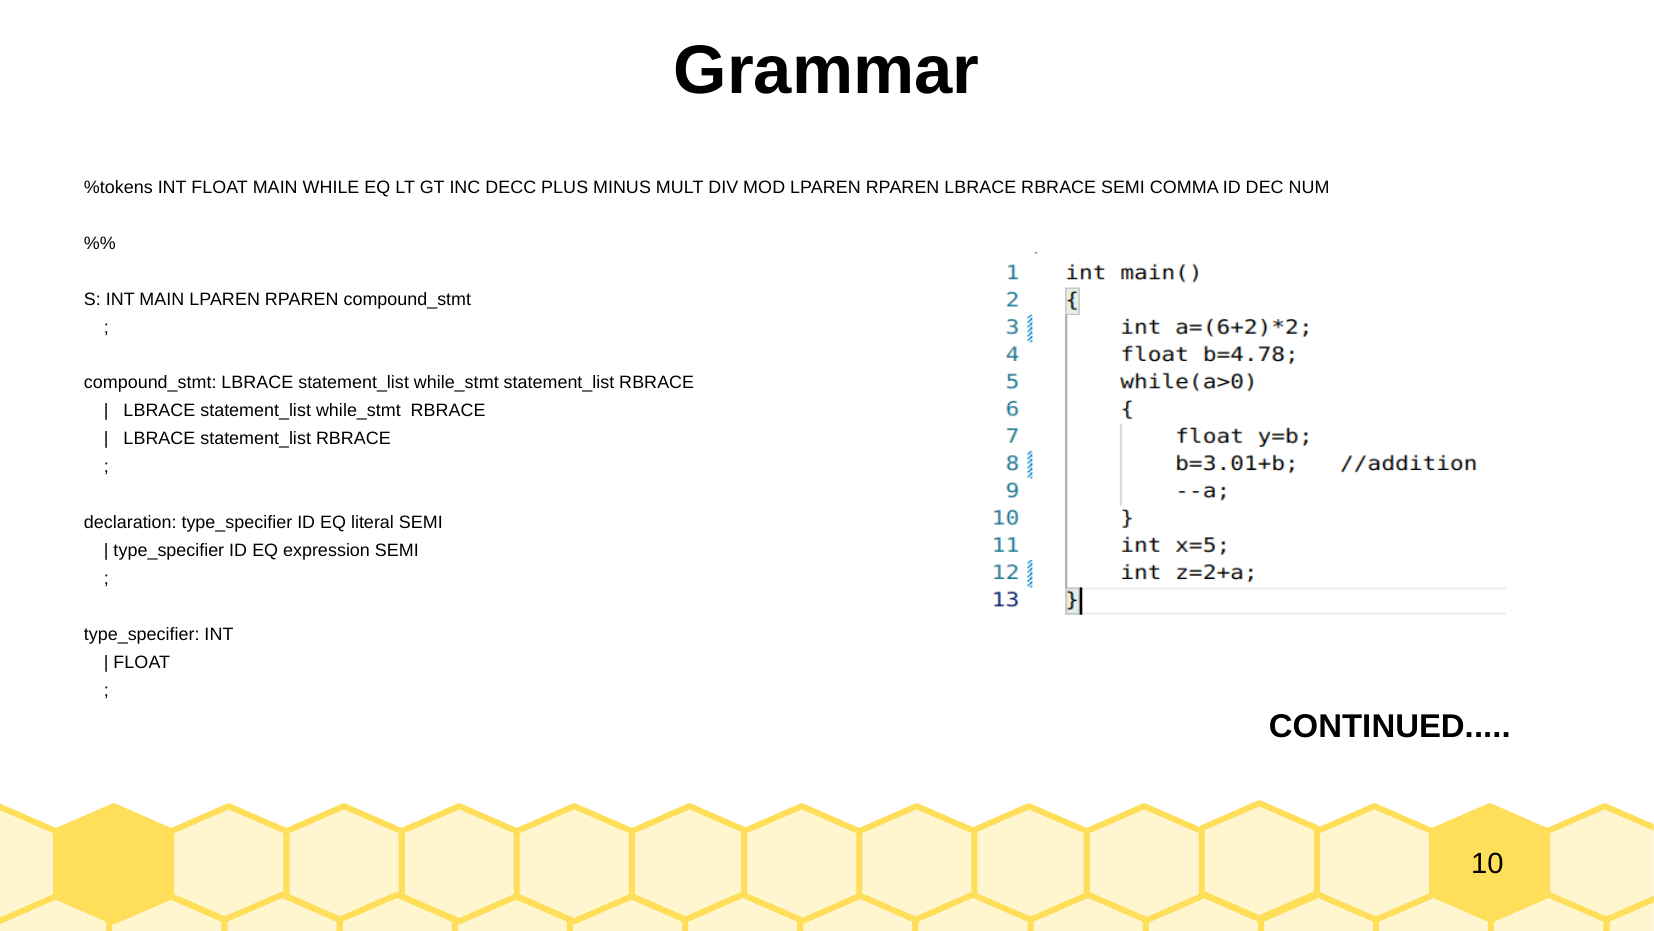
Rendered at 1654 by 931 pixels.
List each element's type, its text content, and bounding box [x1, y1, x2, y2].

picture [974, 252, 1506, 621]
list %tokens INT FLOAT MAIN WHILE EQ LT GT INC DECC PLUS MINUS MULT DIV MOD LPAREN RPAREN LBRACE RBRACE SEMI COMMA ID DEC NUM %% S: INT MAIN LPAREN RPAREN compound_stmt ; compound_stmt: LBRACE statement_list while_stmt statement_list RBRACE | LBRACE statement_list while_stmt RBRACE | LBRACE statement_list RBRACE ; declaration: type_specifier ID EQ literal SEMI | type_specifier ID EQ expression SEMI ; type_specifier: INT | FLOAT ; CONTINUED..... [84, 177, 1573, 758]
title Grammar [82, 0, 1571, 148]
